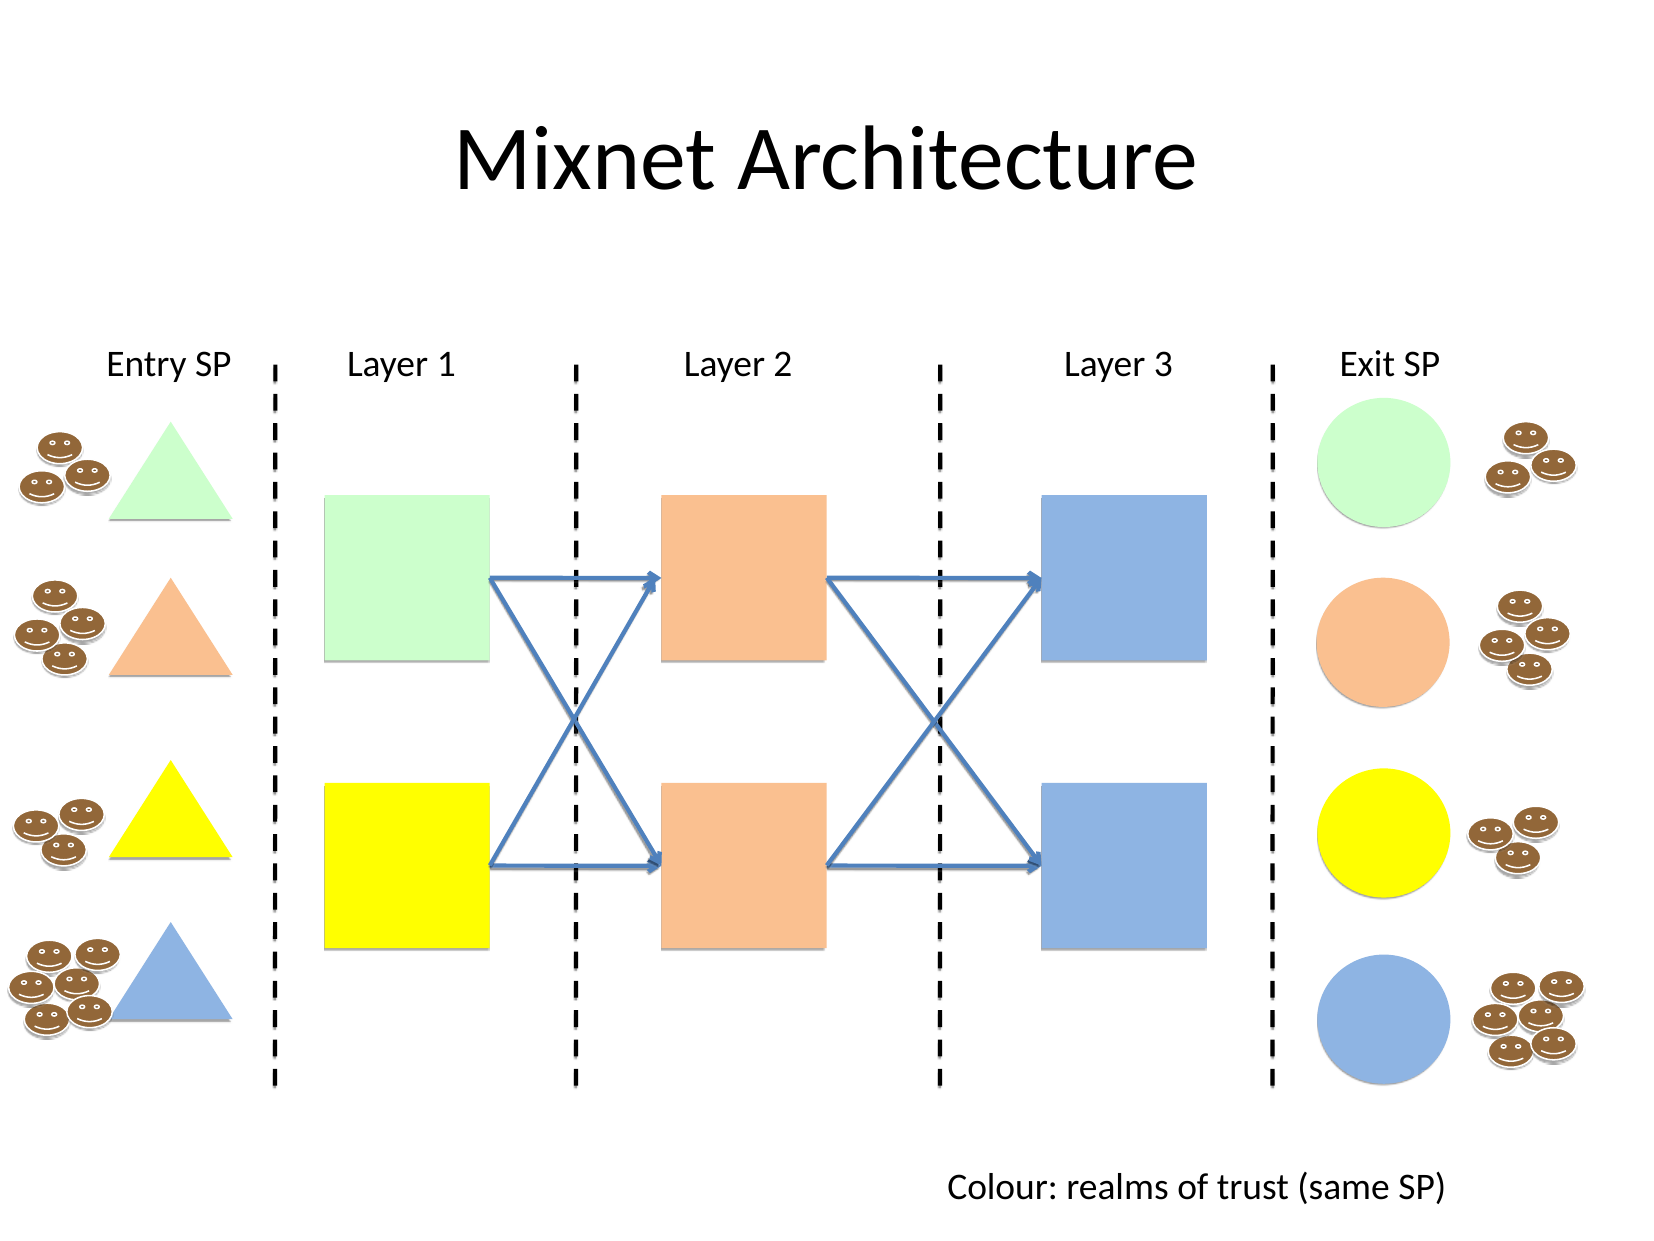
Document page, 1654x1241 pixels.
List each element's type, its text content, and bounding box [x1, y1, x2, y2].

text_box [58, 798, 105, 831]
text_box [661, 495, 827, 661]
text_box [108, 421, 233, 519]
text_box [1041, 495, 1207, 661]
text_box [324, 782, 490, 949]
text_box [1485, 460, 1531, 493]
text_box [14, 618, 88, 675]
text_box Entry SP [91, 331, 247, 391]
text_box Layer 3 [1049, 331, 1188, 391]
text_box [19, 470, 65, 503]
text_box [1479, 629, 1553, 686]
text_box [13, 809, 87, 866]
text_box [37, 431, 111, 492]
text_box Exit SP [1324, 331, 1456, 391]
title Mixnet Architecture [82, 49, 1571, 257]
text_box [8, 922, 233, 1036]
text_box [661, 782, 827, 949]
text_box Layer 1 [332, 331, 471, 391]
text_box [1503, 421, 1577, 482]
text_box [1317, 954, 1451, 1084]
text_box Layer 2 [669, 331, 808, 391]
text_box Colour: realms of trust (same SP) [932, 1154, 1462, 1215]
text_box [1513, 806, 1559, 839]
text_box [1467, 817, 1541, 874]
text_box [1041, 782, 1207, 949]
text_box [1317, 768, 1451, 898]
text_box [108, 577, 233, 675]
text_box [108, 760, 233, 858]
text_box [32, 579, 106, 640]
text_box [1316, 577, 1450, 707]
text_box [1472, 970, 1585, 1068]
text_box [324, 495, 490, 661]
text_box [1497, 590, 1571, 650]
text_box [1317, 397, 1451, 528]
